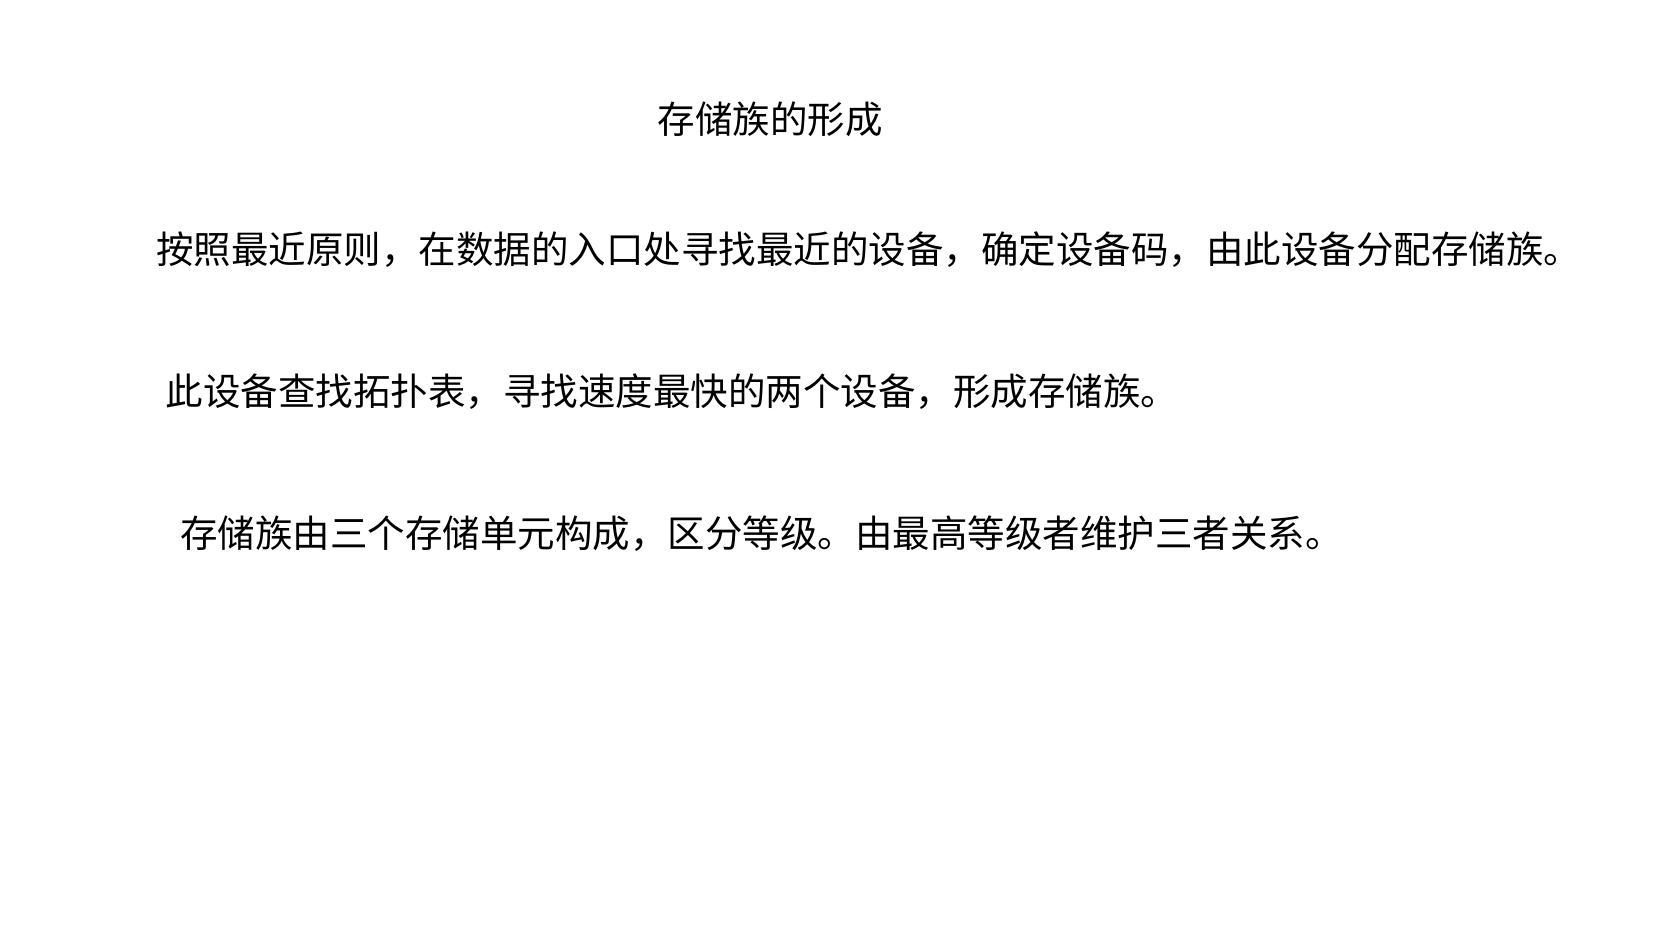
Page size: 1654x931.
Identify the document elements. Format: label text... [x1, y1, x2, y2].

text_box 存储族由三个存储单元构成，区分等级。由最高等级者维护三者关系。 [165, 496, 1358, 567]
text_box 存储族的形成 [642, 82, 898, 154]
text_box 按照最近原则，在数据的入口处寻找最近的设备，确定设备码，由此设备分配存储族。 [141, 213, 1597, 284]
text_box 此设备查找拓扑表，寻找速度最快的两个设备，形成存储族。 [150, 354, 1193, 425]
